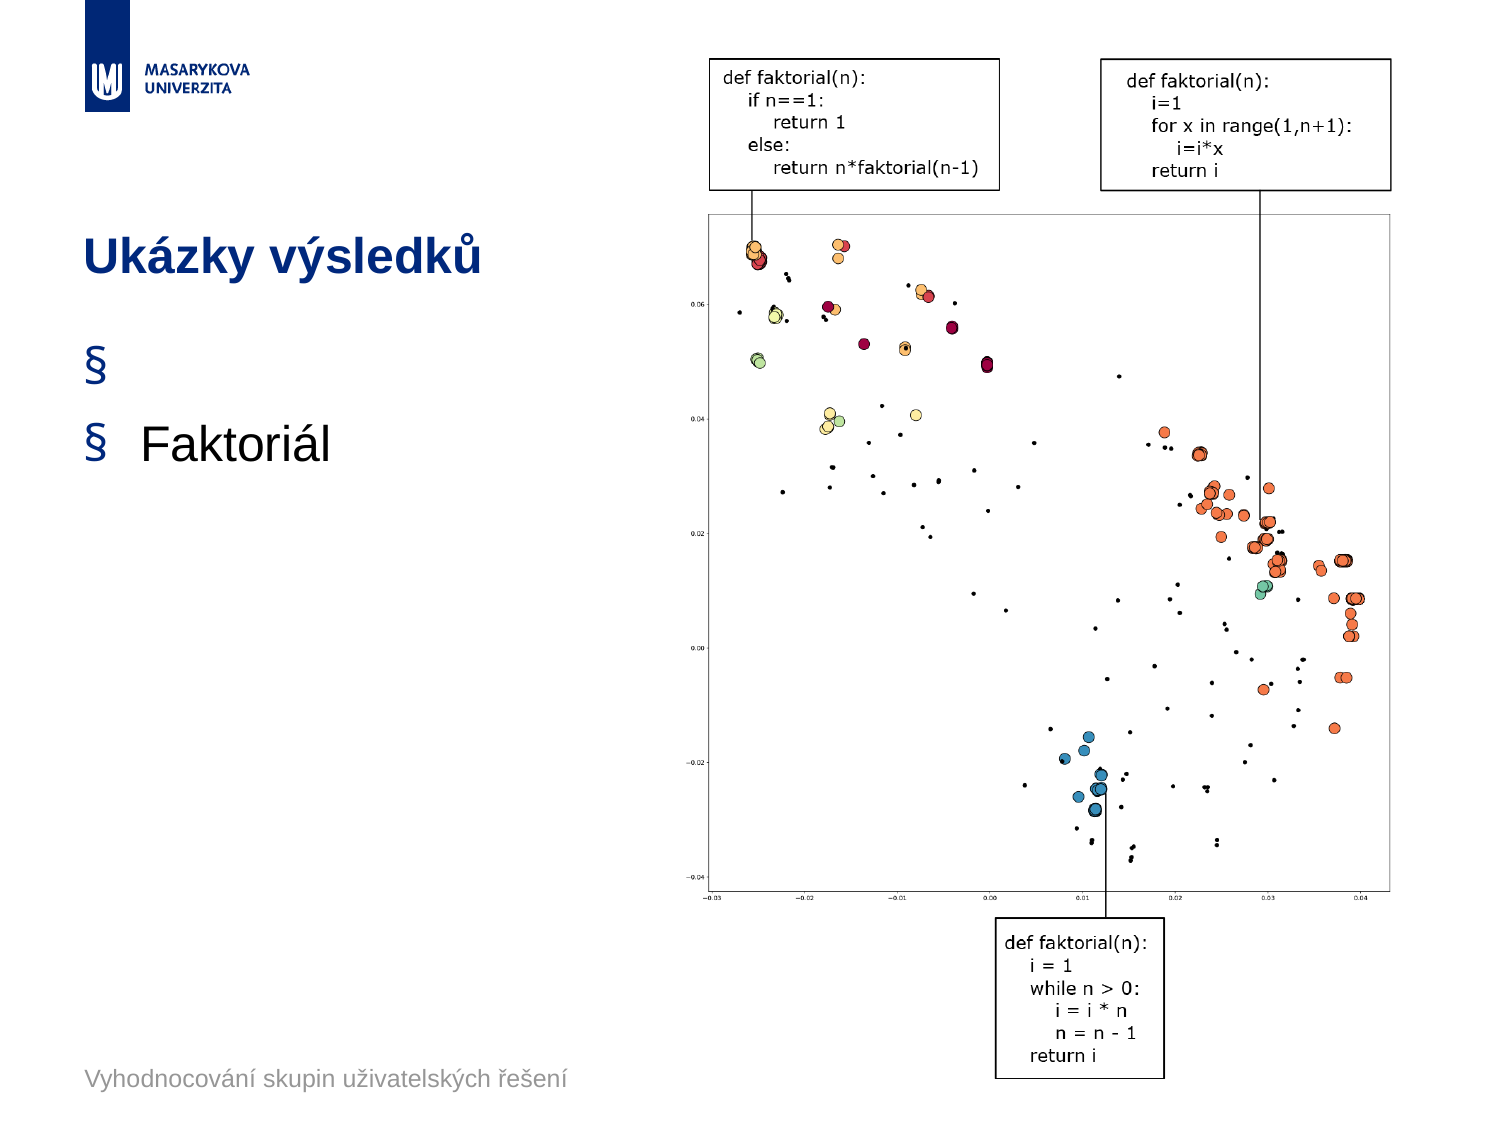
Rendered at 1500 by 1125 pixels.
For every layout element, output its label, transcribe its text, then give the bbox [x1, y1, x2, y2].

text_box Vyhodnocování skupin uživatelských řešení [69, 1025, 671, 1101]
list Faktoriál [83, 331, 671, 1007]
chart [671, 36, 1428, 1101]
title Ukázky výsledků [83, 184, 671, 291]
